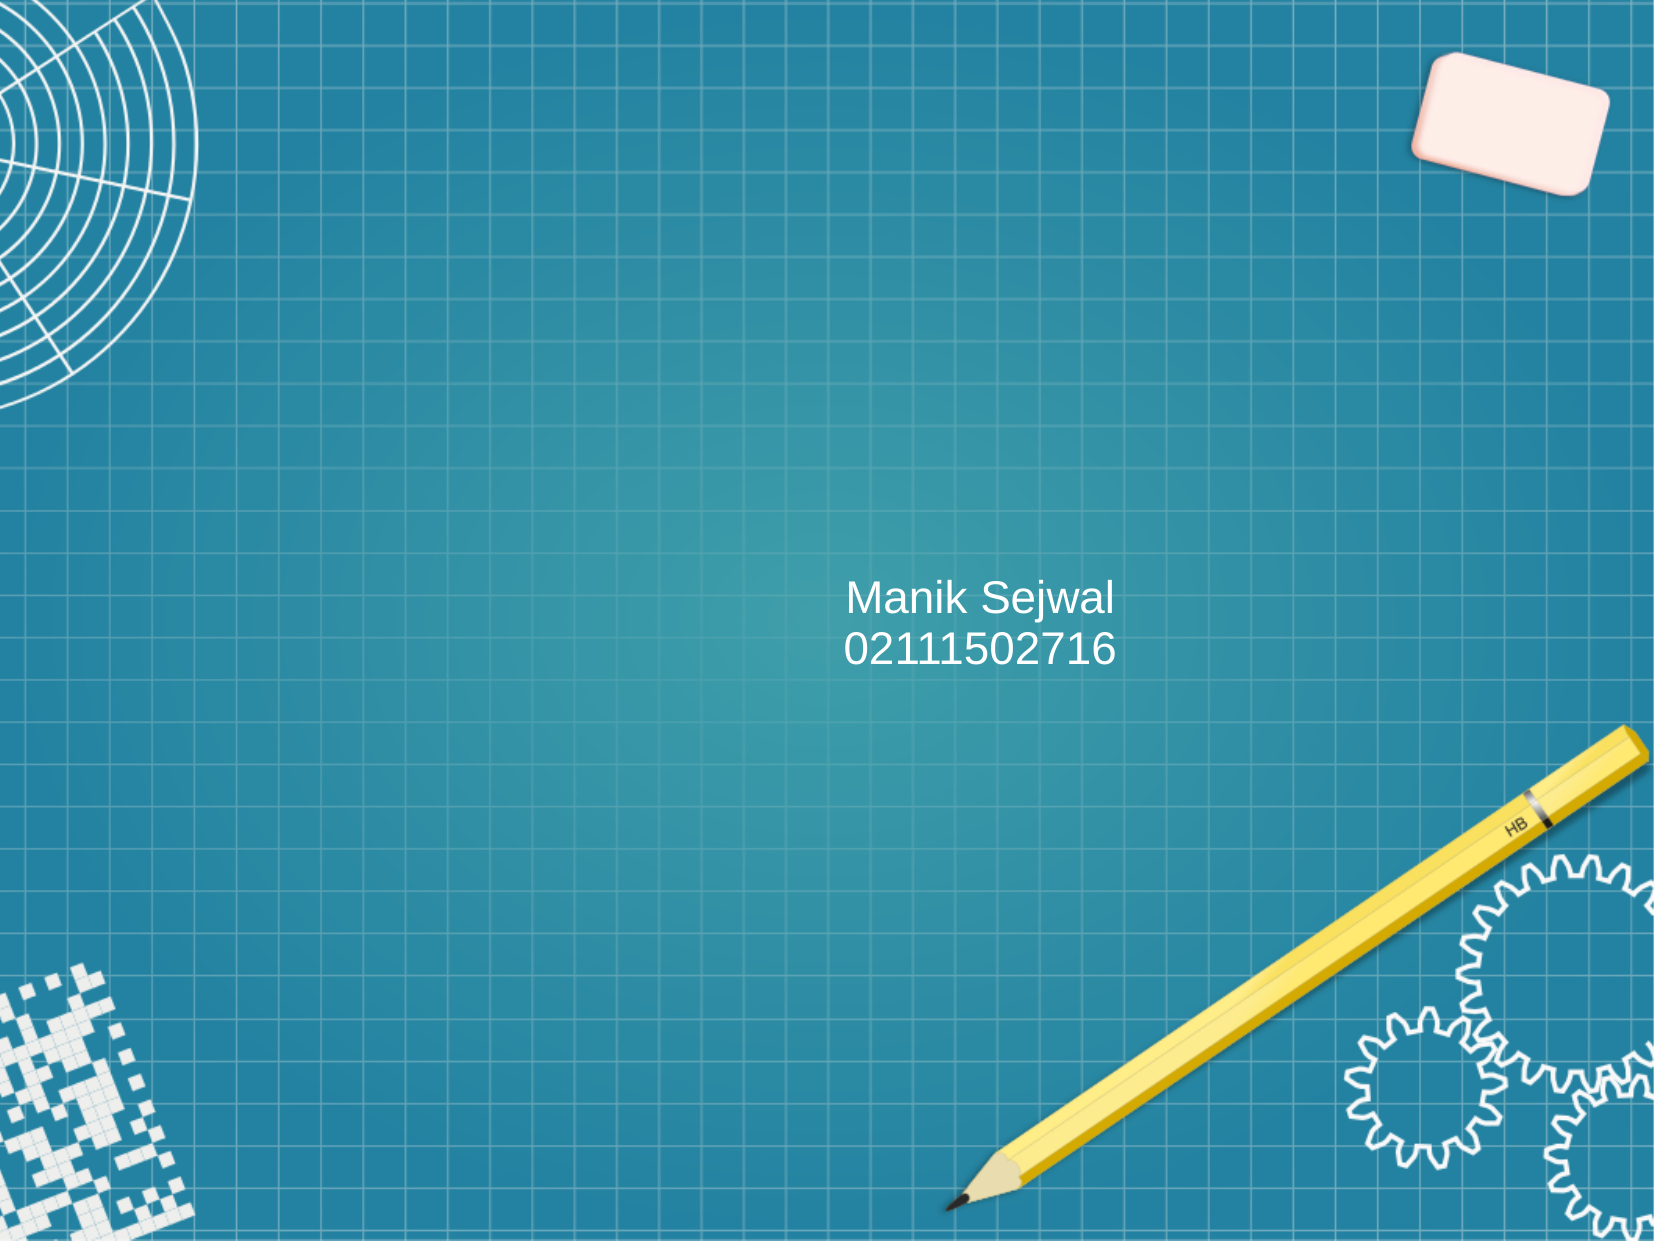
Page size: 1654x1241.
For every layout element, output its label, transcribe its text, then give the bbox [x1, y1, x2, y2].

picture [0, 0, 1654, 1241]
title Manik Sejwal 02111502716 [389, 519, 1571, 727]
